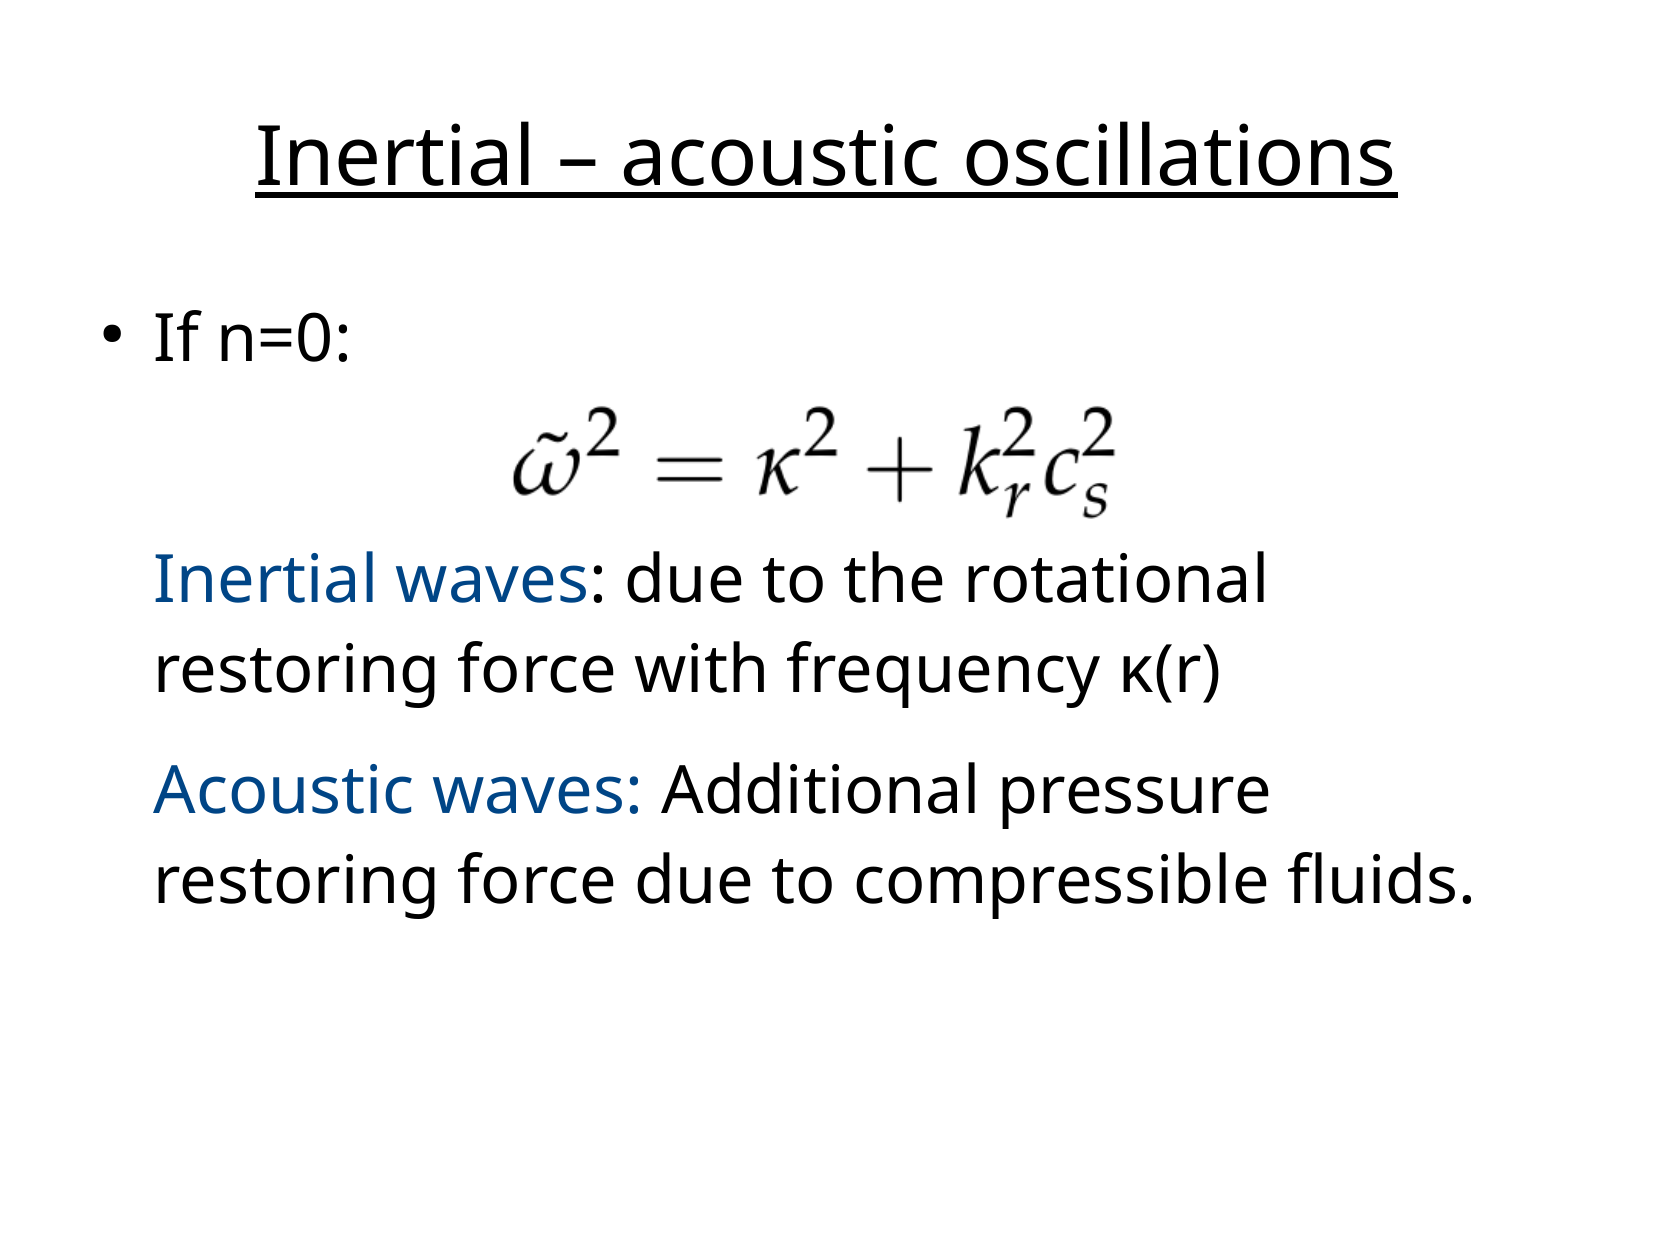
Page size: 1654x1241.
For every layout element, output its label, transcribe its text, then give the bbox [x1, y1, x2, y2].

title Inertial – acoustic oscillations [82, 49, 1571, 257]
list If n=0: Inertial waves: due to the rotational restoring force with frequency κ(r) Acoustic waves: Additional pressure restoring force due to compressible fluids. [82, 290, 1571, 1010]
picture [494, 388, 1149, 539]
